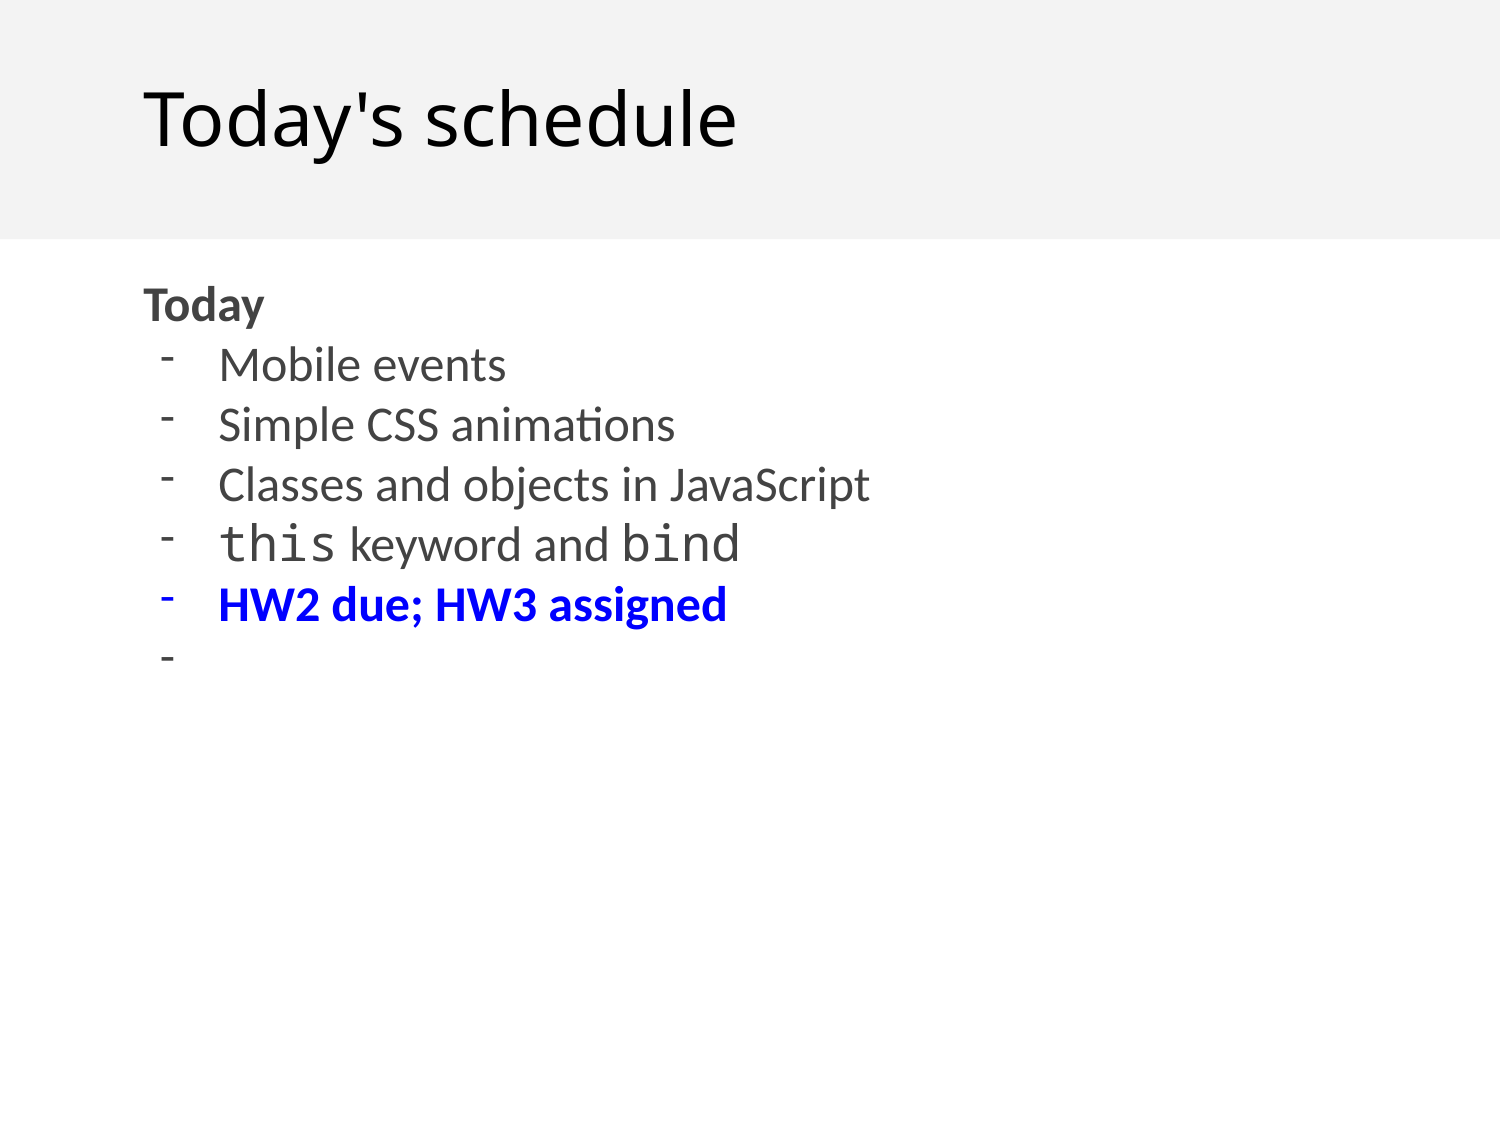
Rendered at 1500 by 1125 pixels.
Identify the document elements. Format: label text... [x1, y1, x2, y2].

list Today Mobile events Simple CSS animations Classes and objects in JavaScript this keyword and bind HW2 due; HW3 assigned [128, 255, 1372, 1004]
title Today's schedule [128, 56, 1372, 183]
